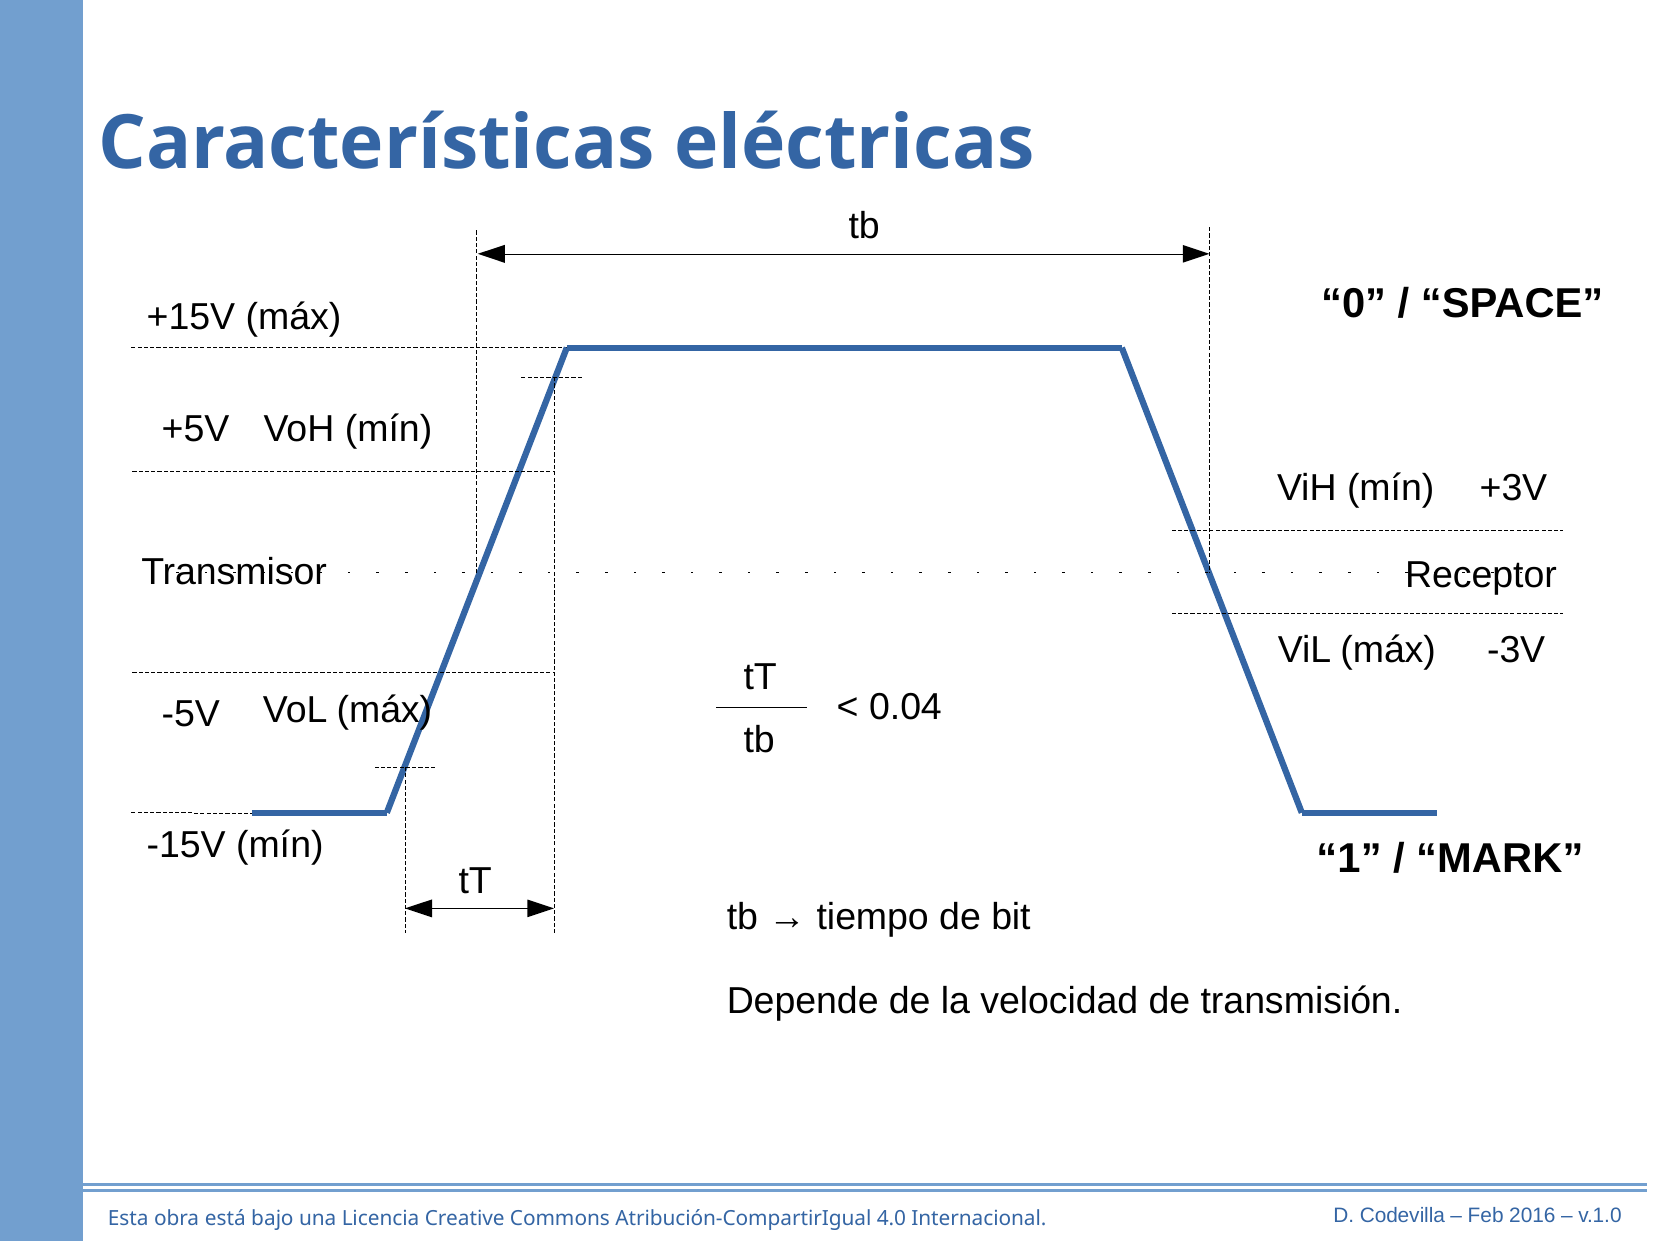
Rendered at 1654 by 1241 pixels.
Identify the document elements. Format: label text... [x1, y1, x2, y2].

text_box VoL (máx) [248, 680, 447, 738]
text_box < 0.04 [821, 677, 1002, 735]
text_box tb [833, 197, 895, 254]
text_box -15V (mín) [131, 815, 339, 873]
text_box -5V [146, 684, 235, 742]
text_box -3V [1472, 620, 1561, 678]
text_box tT [728, 647, 792, 705]
text_box Receptor [1390, 545, 1572, 603]
text_box tb [728, 710, 790, 768]
text_box +5V [146, 399, 245, 457]
text_box ViL (máx) [1263, 620, 1451, 678]
text_box VoH (mín) [248, 399, 447, 457]
text_box Características eléctricas [83, 30, 1641, 133]
text_box +15V (máx) [131, 287, 357, 348]
text_box “1” / “MARK” [1301, 827, 1599, 890]
text_box Transmisor [126, 542, 342, 600]
text_box ViH (mín) [1262, 458, 1450, 516]
text_box tb → tiempo de bit Depende de la velocidad de transmisión. [712, 887, 1418, 1029]
text_box “0” / “SPACE” [1306, 272, 1619, 335]
text_box +3V [1464, 458, 1563, 516]
text_box tT [443, 852, 507, 908]
